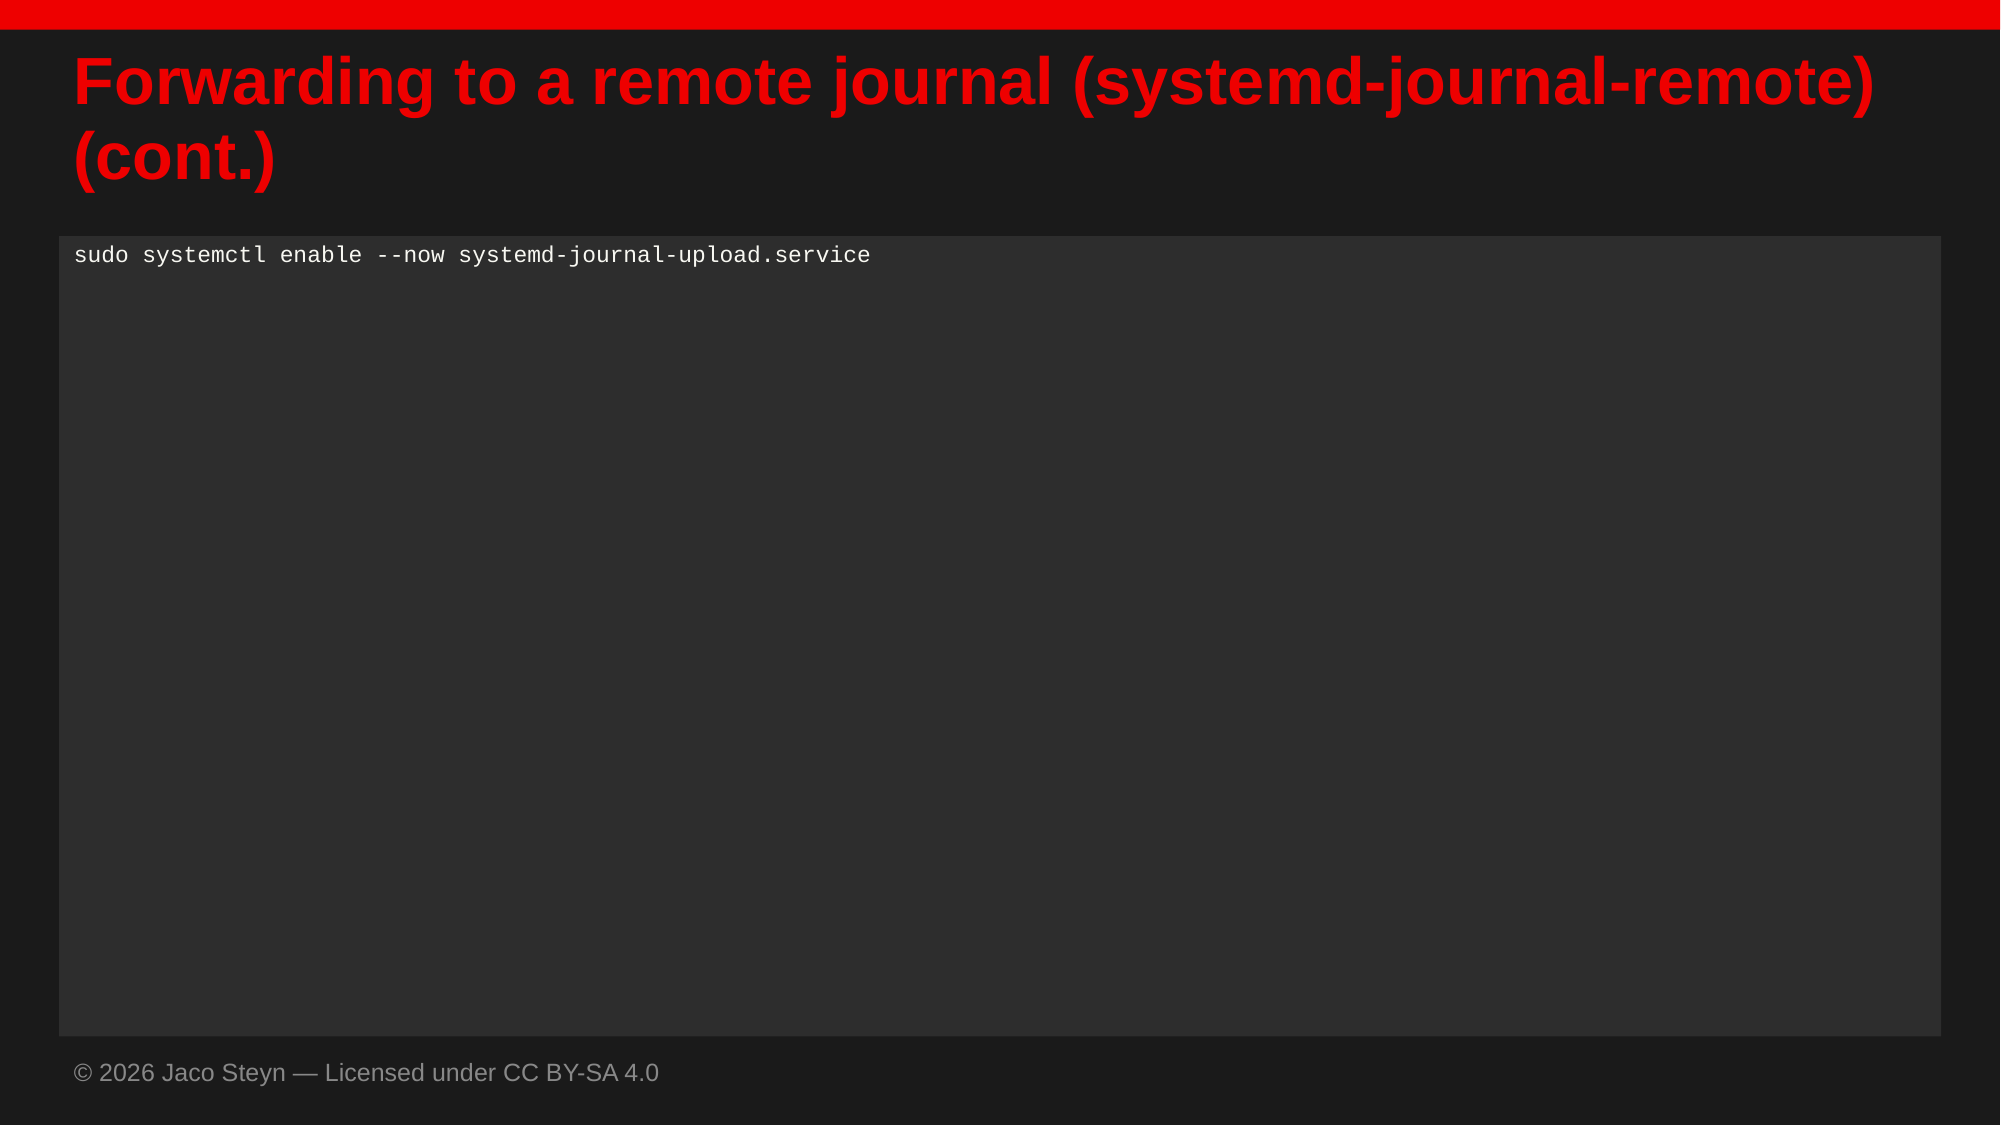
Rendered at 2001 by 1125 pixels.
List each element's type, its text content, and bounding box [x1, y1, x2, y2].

text_box © 2026 Jaco Steyn — Licensed under CC BY-SA 4.0 [59, 1051, 1942, 1093]
text_box sudo systemctl enable --now systemd-journal-upload.service [59, 236, 1942, 1037]
text_box [0, 0, 2001, 30]
text_box Forwarding to a remote journal (systemd-journal-remote) (cont.) [59, 36, 1942, 208]
